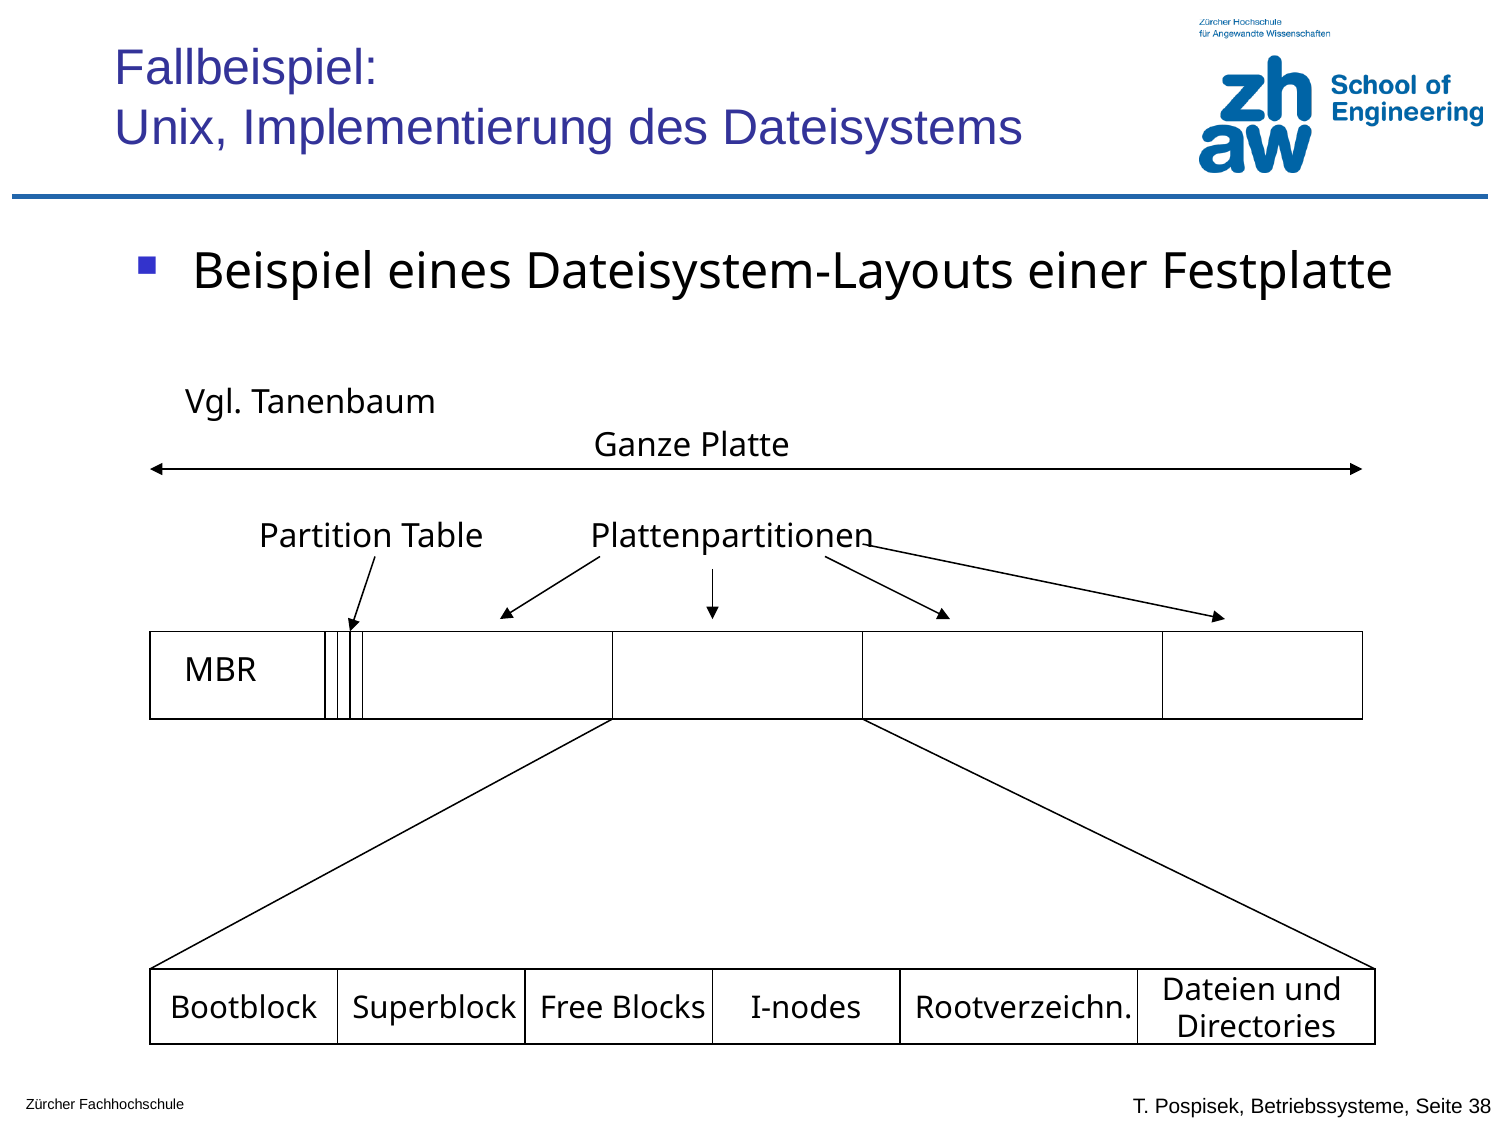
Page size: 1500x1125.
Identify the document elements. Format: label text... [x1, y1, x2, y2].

text_box Bootblock [150, 968, 337, 1044]
text_box Partition Table [244, 506, 499, 562]
picture [1199, 19, 1483, 173]
text_box Dateien und Directories [1137, 968, 1375, 1044]
text_box Superblock [337, 968, 525, 1044]
text_box I-nodes [712, 968, 899, 1044]
text_box Rootverzeichn. [899, 968, 1137, 1044]
list Beispiel eines Dateisystem-Layouts einer Festplatte [120, 237, 1463, 338]
text_box Plattenpartitionen [575, 506, 890, 562]
text_box Ganze Platte [578, 415, 806, 471]
text_box Free Blocks [525, 968, 712, 1044]
title Fallbeispiel: Unix, Implementierung des Dateisystems [99, 50, 1182, 163]
text_box Vgl. Tanenbaum [170, 372, 452, 428]
text_box MBR [169, 640, 272, 696]
